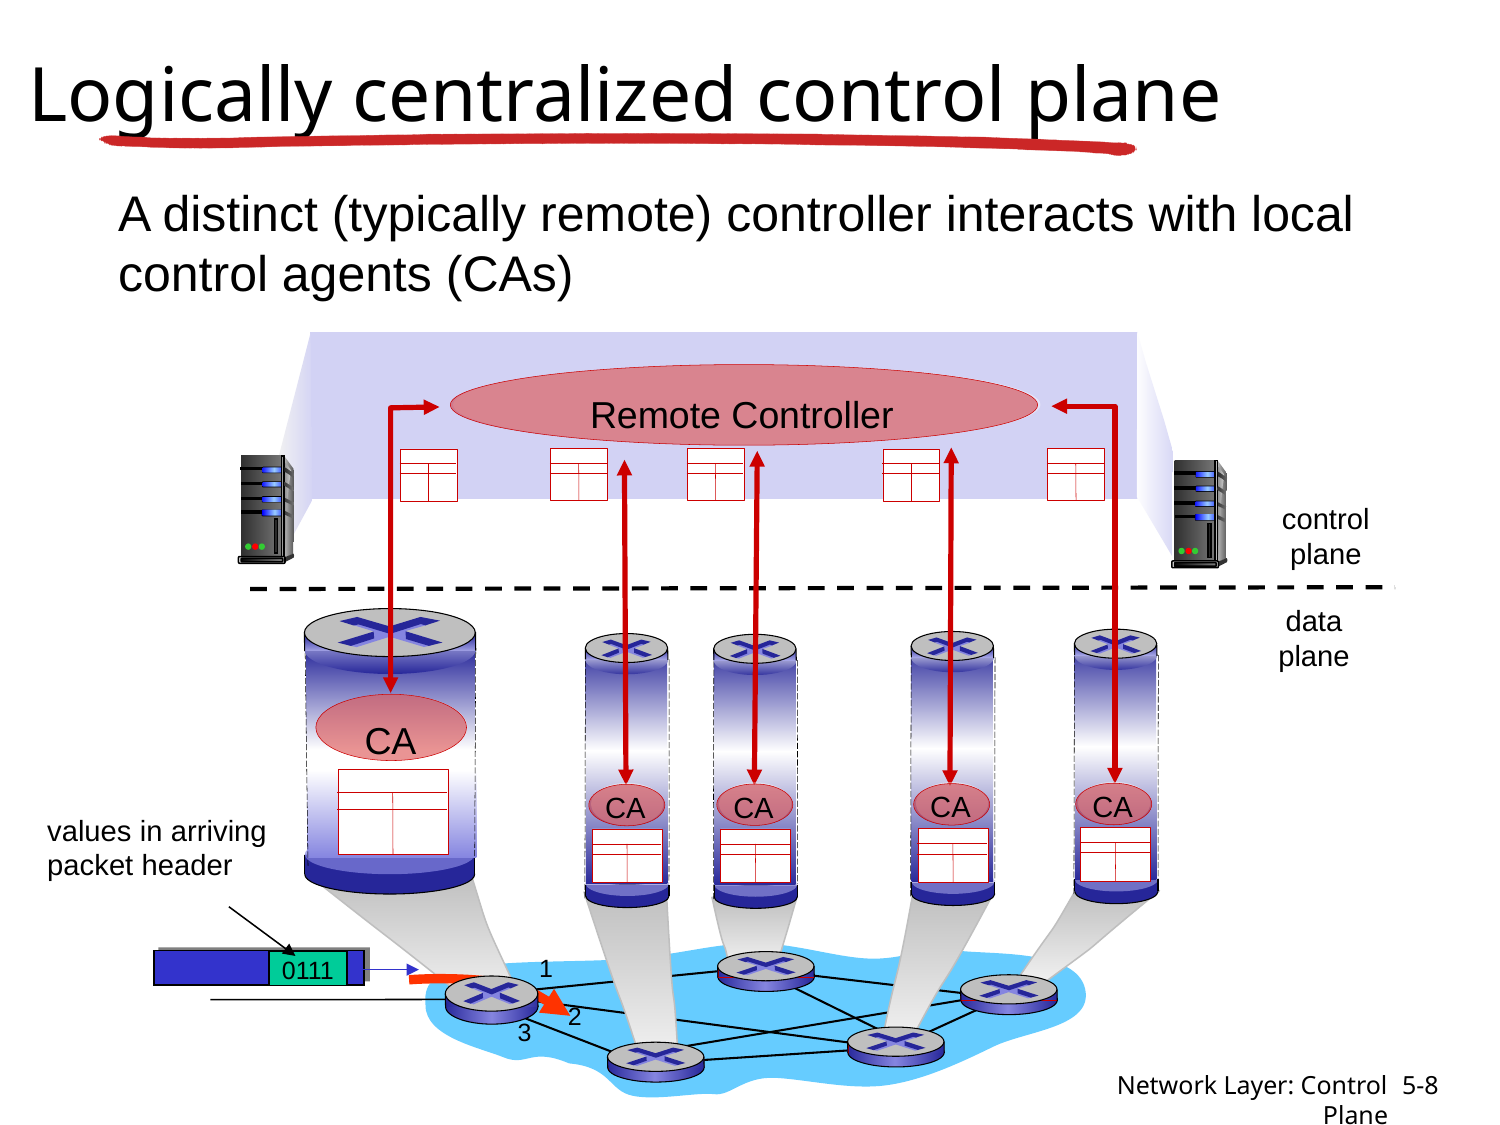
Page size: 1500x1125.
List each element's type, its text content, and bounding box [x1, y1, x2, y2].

text_box [238, 331, 1173, 564]
text_box control plane [1267, 492, 1385, 578]
text_box [153, 947, 267, 985]
picture [95, 127, 1149, 162]
text_box [349, 970, 370, 985]
text_box CA [1077, 780, 1148, 831]
text_box Remote Controller [575, 383, 909, 444]
text_box CA [590, 781, 661, 832]
text_box [1171, 460, 1228, 568]
text_box 2 [553, 992, 597, 1038]
text_box CA [349, 709, 432, 770]
slide_number 5-13 [1387, 1062, 1463, 1107]
text_box [541, 991, 552, 996]
text_box 3 [502, 1009, 547, 1055]
text_box A distinct (typically remote) controller interacts with local control agents (CAs) [103, 174, 1491, 310]
text_box 1 [524, 945, 569, 991]
text_box values in arriving packet header [32, 804, 359, 890]
text_box CA [718, 781, 789, 832]
text_box [307, 629, 1160, 1098]
text_box Logically centralized control plane [13, 38, 1237, 144]
text_box CA [915, 781, 986, 832]
text_box [304, 608, 476, 756]
text_box [349, 947, 370, 969]
text_box 0111 [267, 947, 349, 993]
text_box [547, 1014, 553, 1027]
text_box data plane [1263, 595, 1365, 681]
footer Network Layer: Control Plane [1045, 1062, 1404, 1102]
